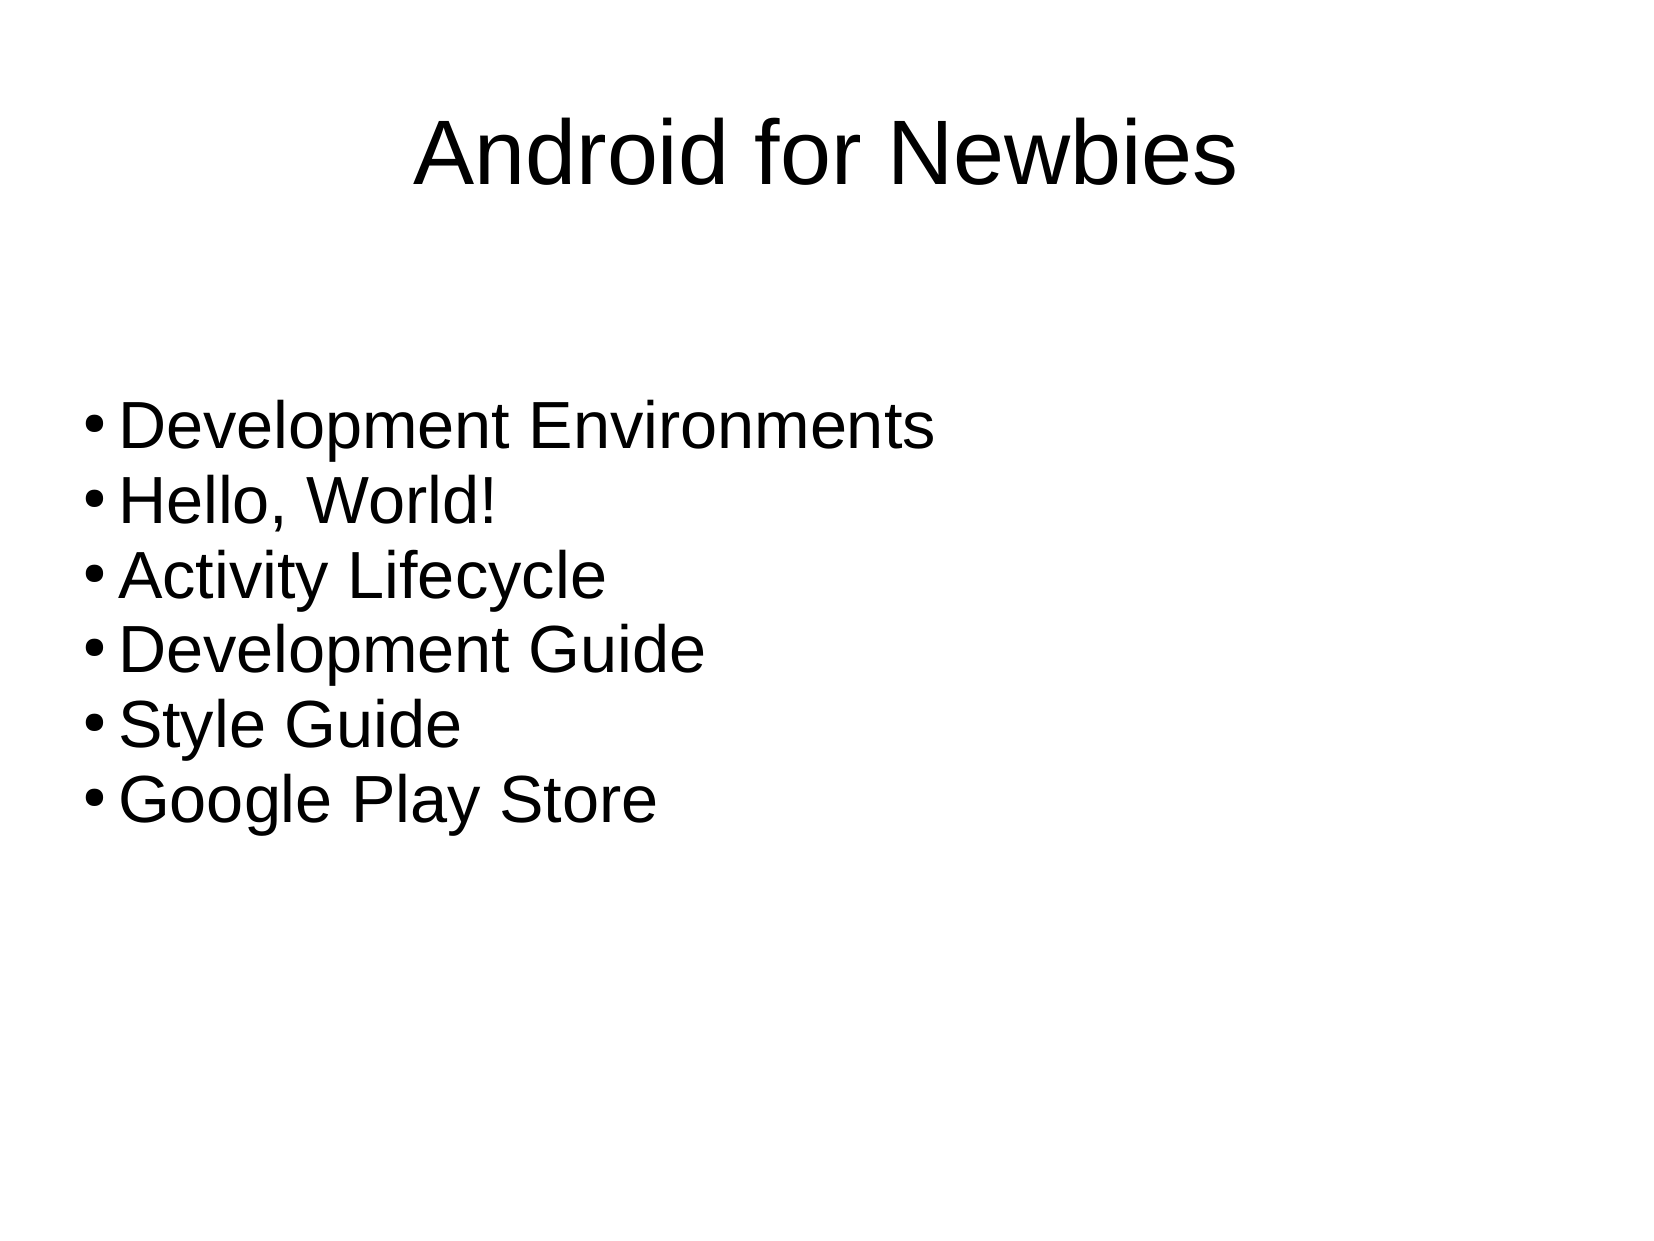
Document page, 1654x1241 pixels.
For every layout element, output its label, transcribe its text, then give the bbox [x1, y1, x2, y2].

subtitle Development Environments Hello, World! Activity Lifecycle Development Guide Style Guide Google Play Store [82, 290, 1571, 1010]
title Android for Newbies [82, 49, 1571, 257]
